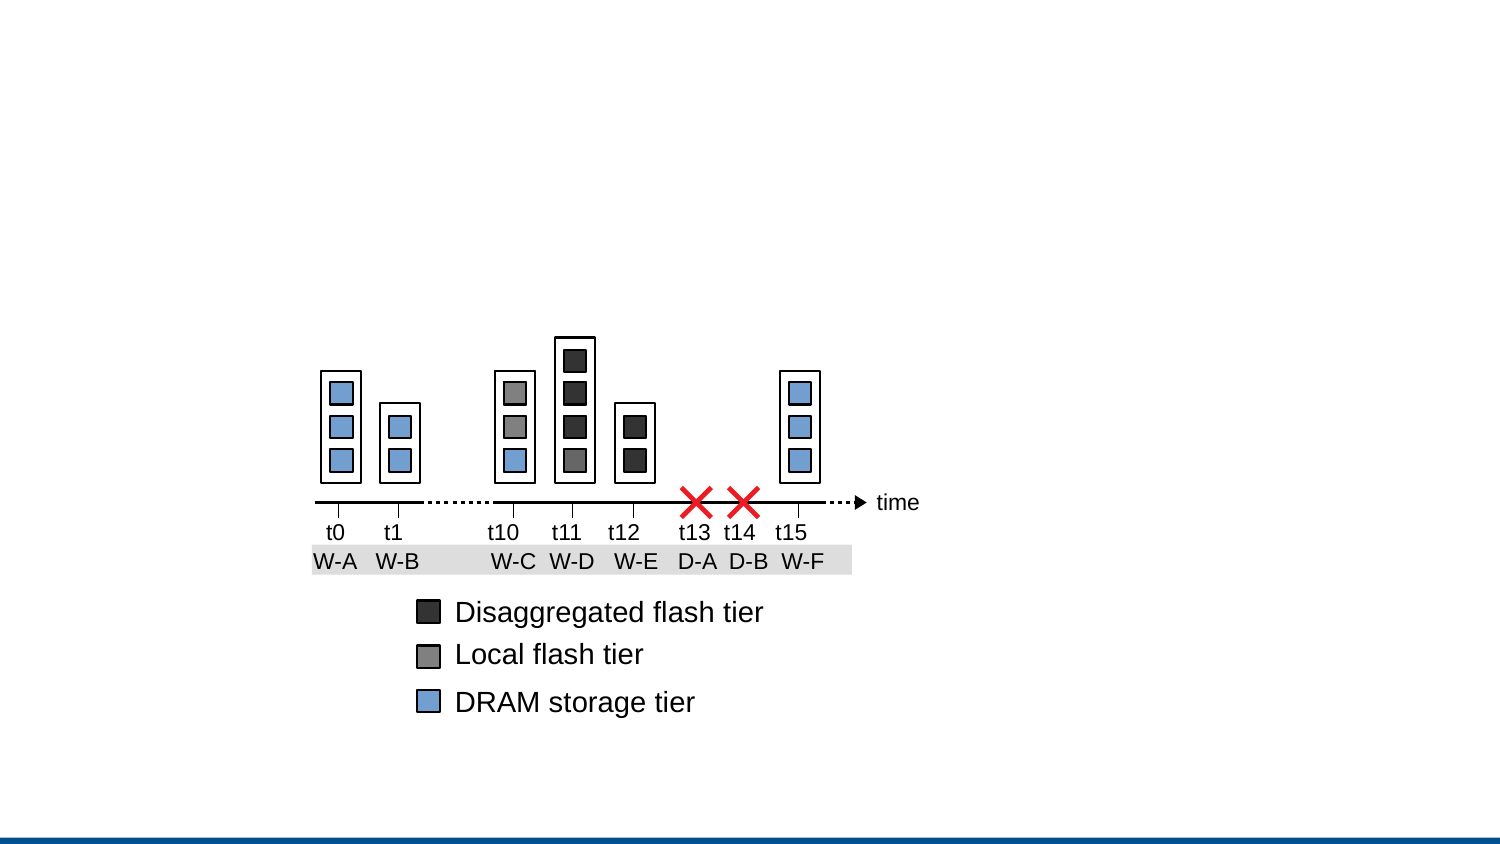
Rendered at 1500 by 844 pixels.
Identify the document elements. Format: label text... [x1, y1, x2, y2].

text_box [563, 415, 587, 439]
text_box [788, 415, 812, 439]
text_box time [861, 482, 943, 540]
text_box [417, 645, 440, 668]
text_box DRAM storage tier [440, 688, 716, 736]
text_box [388, 415, 412, 439]
text_box [417, 689, 440, 713]
text_box W-A W-B W-C W-D W-E D-A D-B W-F [298, 541, 841, 599]
text_box [330, 382, 353, 405]
text_box Disaggregated flash tier [440, 599, 791, 646]
text_box [788, 382, 812, 405]
text_box [503, 449, 527, 472]
text_box [623, 449, 647, 472]
text_box [330, 449, 353, 472]
text_box [563, 449, 587, 472]
text_box [330, 415, 353, 439]
text_box [503, 382, 527, 405]
text_box [788, 449, 812, 472]
text_box [563, 382, 587, 405]
text_box [841, 544, 852, 575]
text_box t0 t1 t10 t11 t12 t13 t14 t15 [298, 512, 824, 569]
text_box [417, 600, 440, 623]
text_box [623, 415, 647, 439]
text_box [563, 350, 587, 373]
text_box Local flash tier [440, 630, 863, 688]
text_box [388, 449, 412, 472]
text_box [503, 415, 527, 439]
